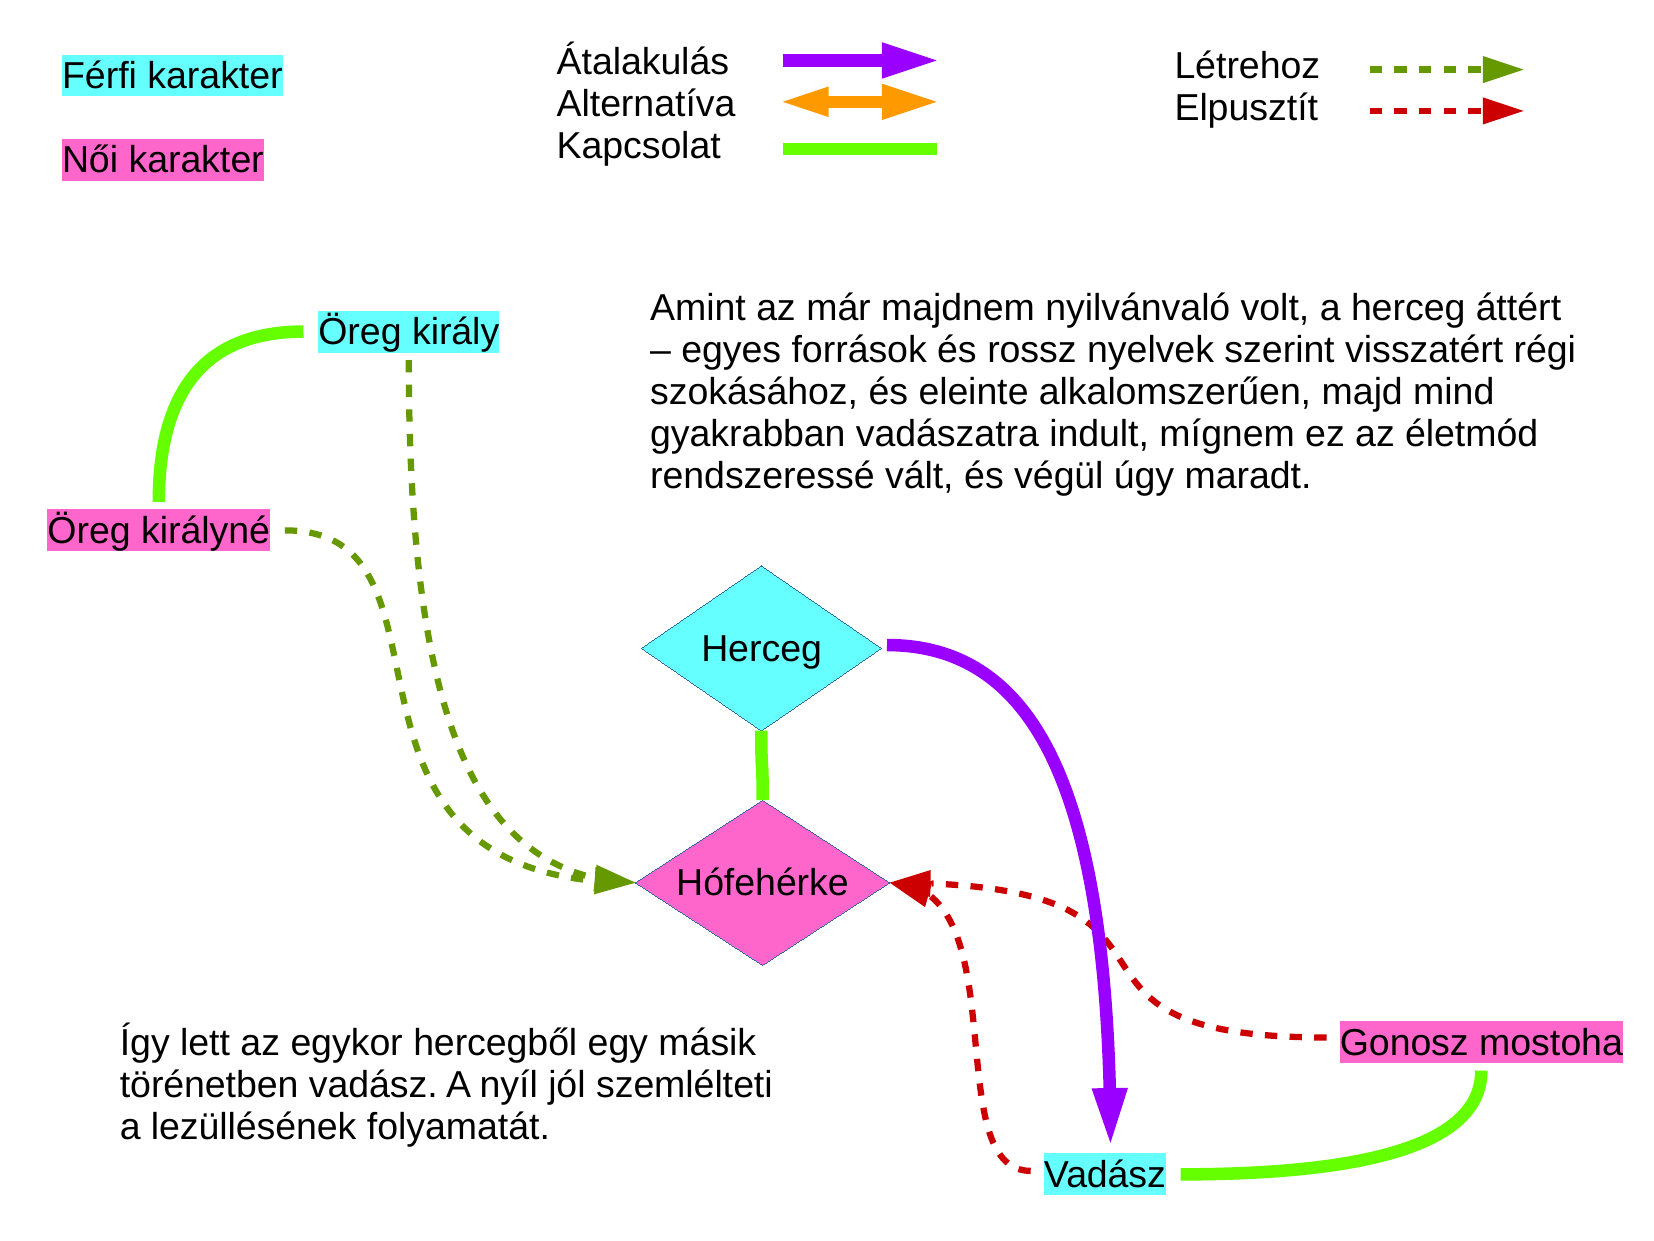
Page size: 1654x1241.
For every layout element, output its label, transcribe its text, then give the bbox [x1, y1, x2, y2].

text_box Férfi karakter Női karakter [47, 47, 298, 189]
text_box Átalakulás Alternatíva Kapcsolat [541, 33, 751, 174]
text_box Gonosz mostoha [1324, 1013, 1638, 1071]
text_box Amint az már majdnem nyilvánvaló volt, a herceg áttért – egyes források és rossz nyelvek szerint visszatért régi szokásához, és eleinte alkalomszerűen, majd mind gyakrabban vadászatra indult, mígnem ez az életmód rendszeressé vált, és végül úgy maradt. [635, 279, 1606, 541]
text_box Vadász [1029, 1145, 1181, 1203]
text_box Öreg királyné [32, 501, 285, 559]
text_box Herceg [641, 565, 882, 730]
text_box Így lett az egykor hercegből egy másik törénetben vadász. A nyíl jól szemlélteti a lezüllésének folyamatát. [105, 1014, 796, 1156]
text_box Hófehérke [635, 801, 890, 966]
text_box Öreg király [303, 303, 515, 361]
text_box Létrehoz Elpusztít [1159, 36, 1336, 136]
